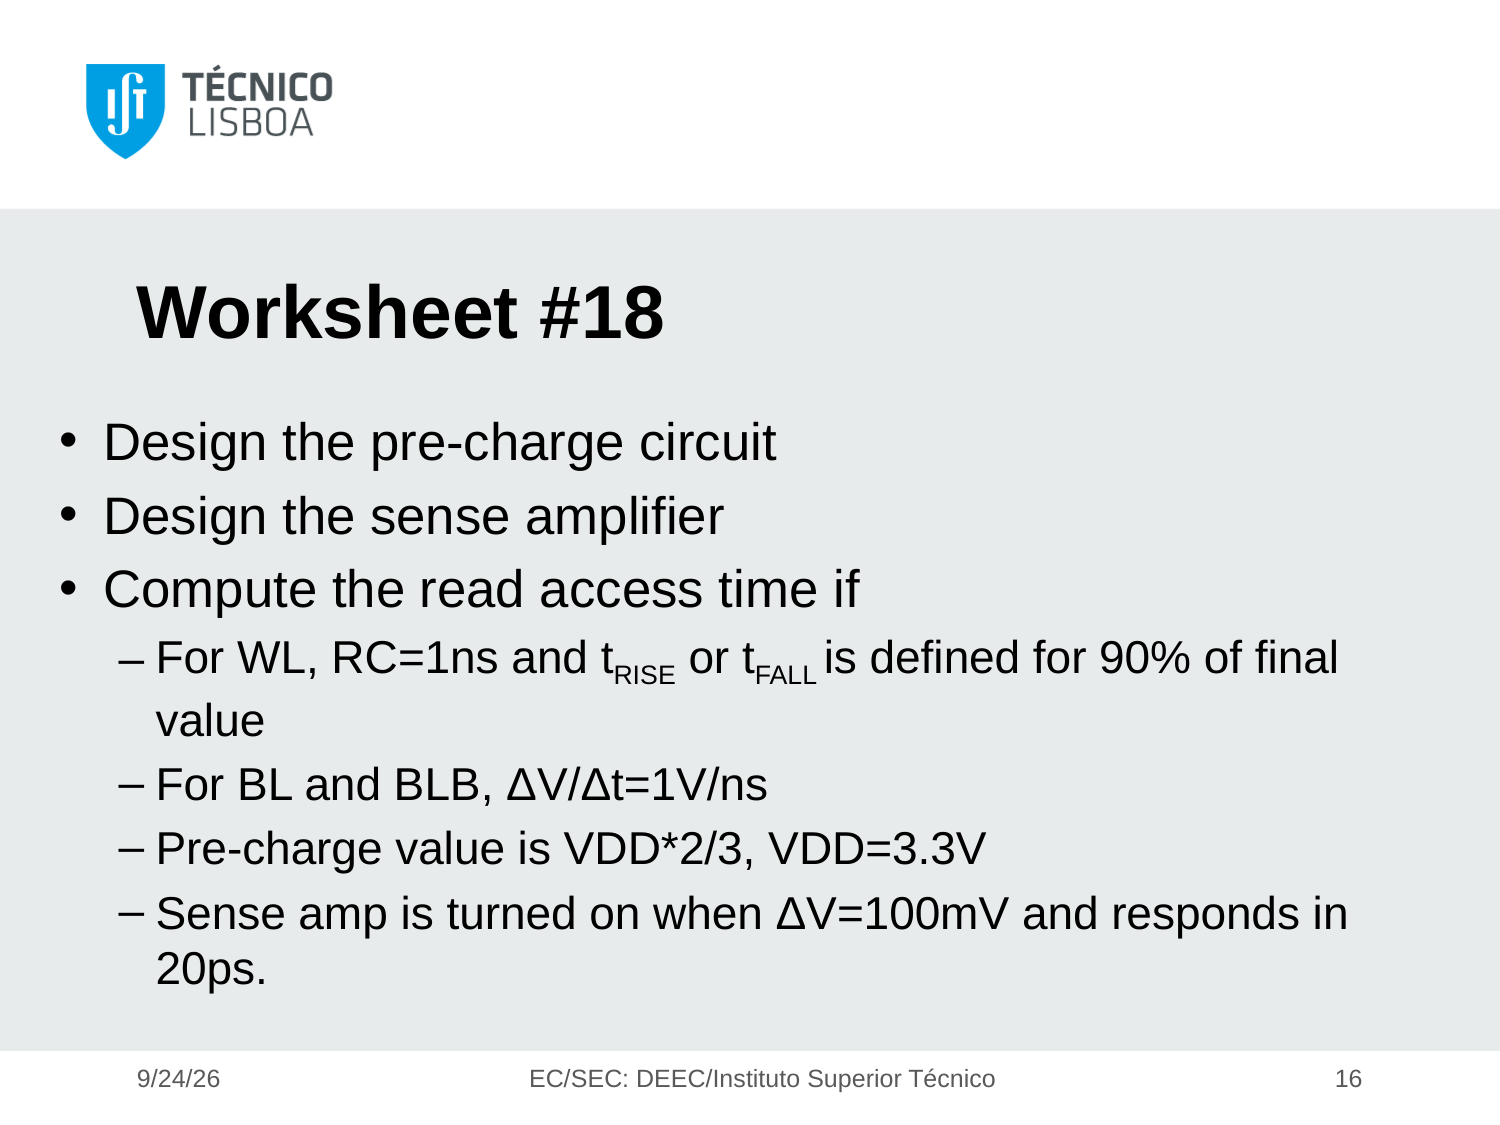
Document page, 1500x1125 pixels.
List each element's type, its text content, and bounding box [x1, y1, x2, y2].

footer EC/SEC: DEEC/Instituto Superior Técnico [512, 1052, 1021, 1103]
picture [0, 0, 1500, 1125]
slide_number <number> [1077, 1052, 1378, 1103]
list Design the pre-charge circuit Design the sense amplifier Compute the read access time if For WL, RC=1ns and tRISE or tFALL is defined for 90% of final value For BL and BLB, ΔV/Δt=1V/ns Pre-charge value is VDD*2/3, VDD=3.3V Sense amp is turned on when ΔV=100mV and responds in 20ps. [44, 400, 1378, 1005]
title Worksheet #18 [121, 237, 1378, 381]
slide_number 11/29/18 [121, 1052, 425, 1103]
